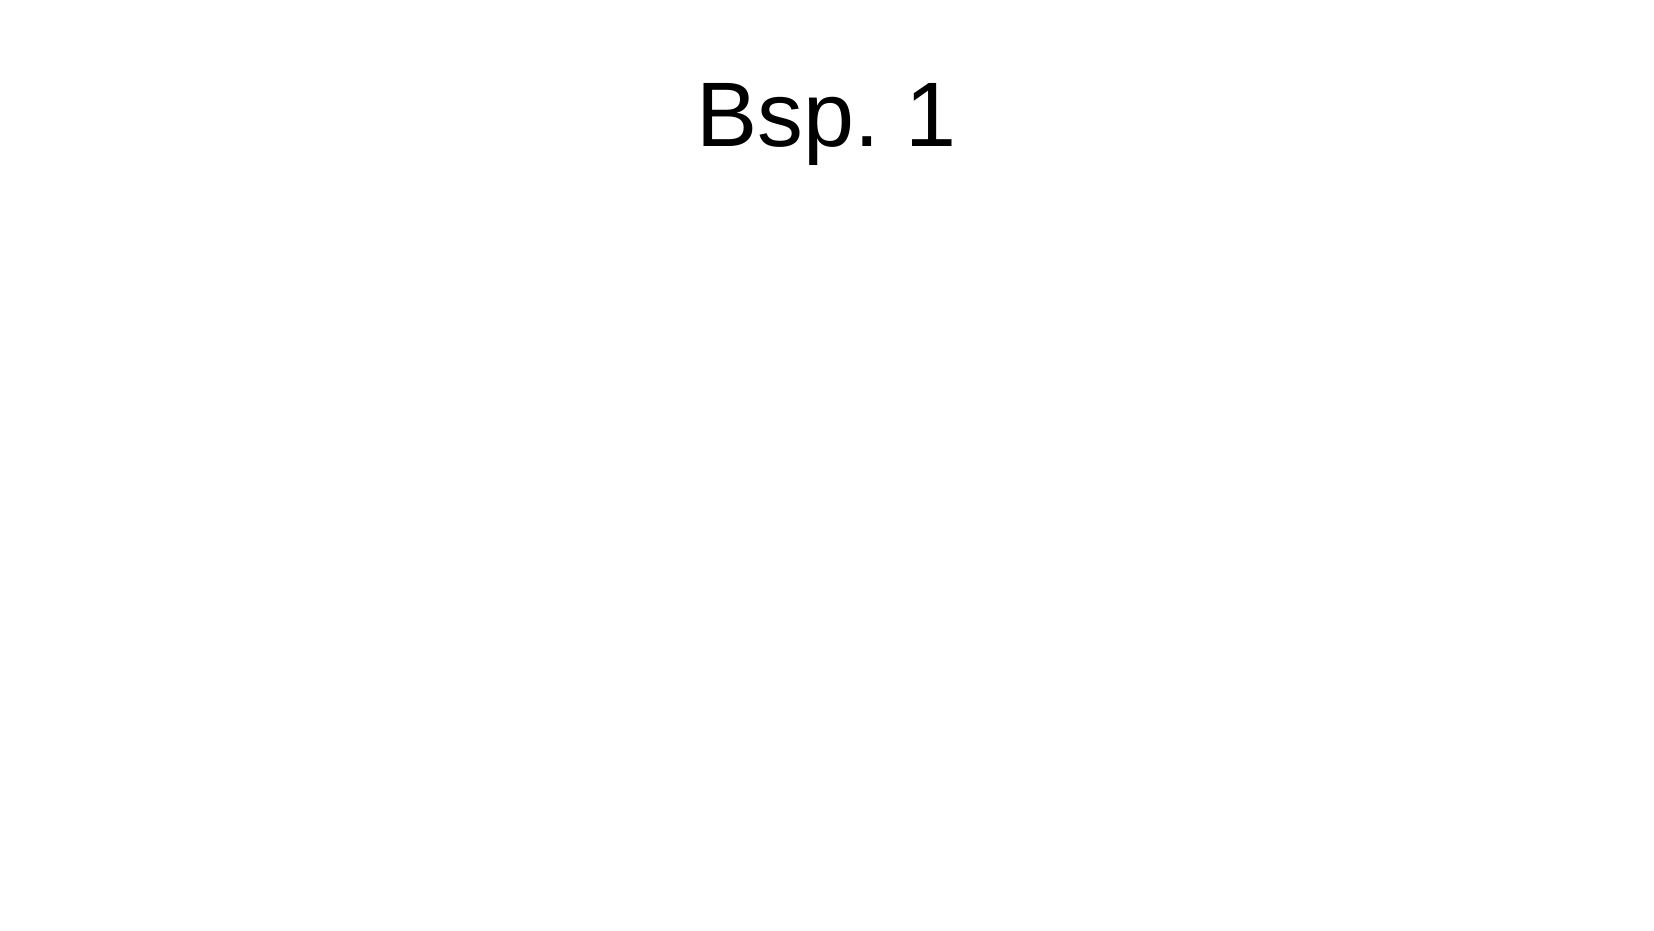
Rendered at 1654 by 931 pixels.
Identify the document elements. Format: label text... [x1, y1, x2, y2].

title Bsp. 1 [82, 37, 1571, 193]
